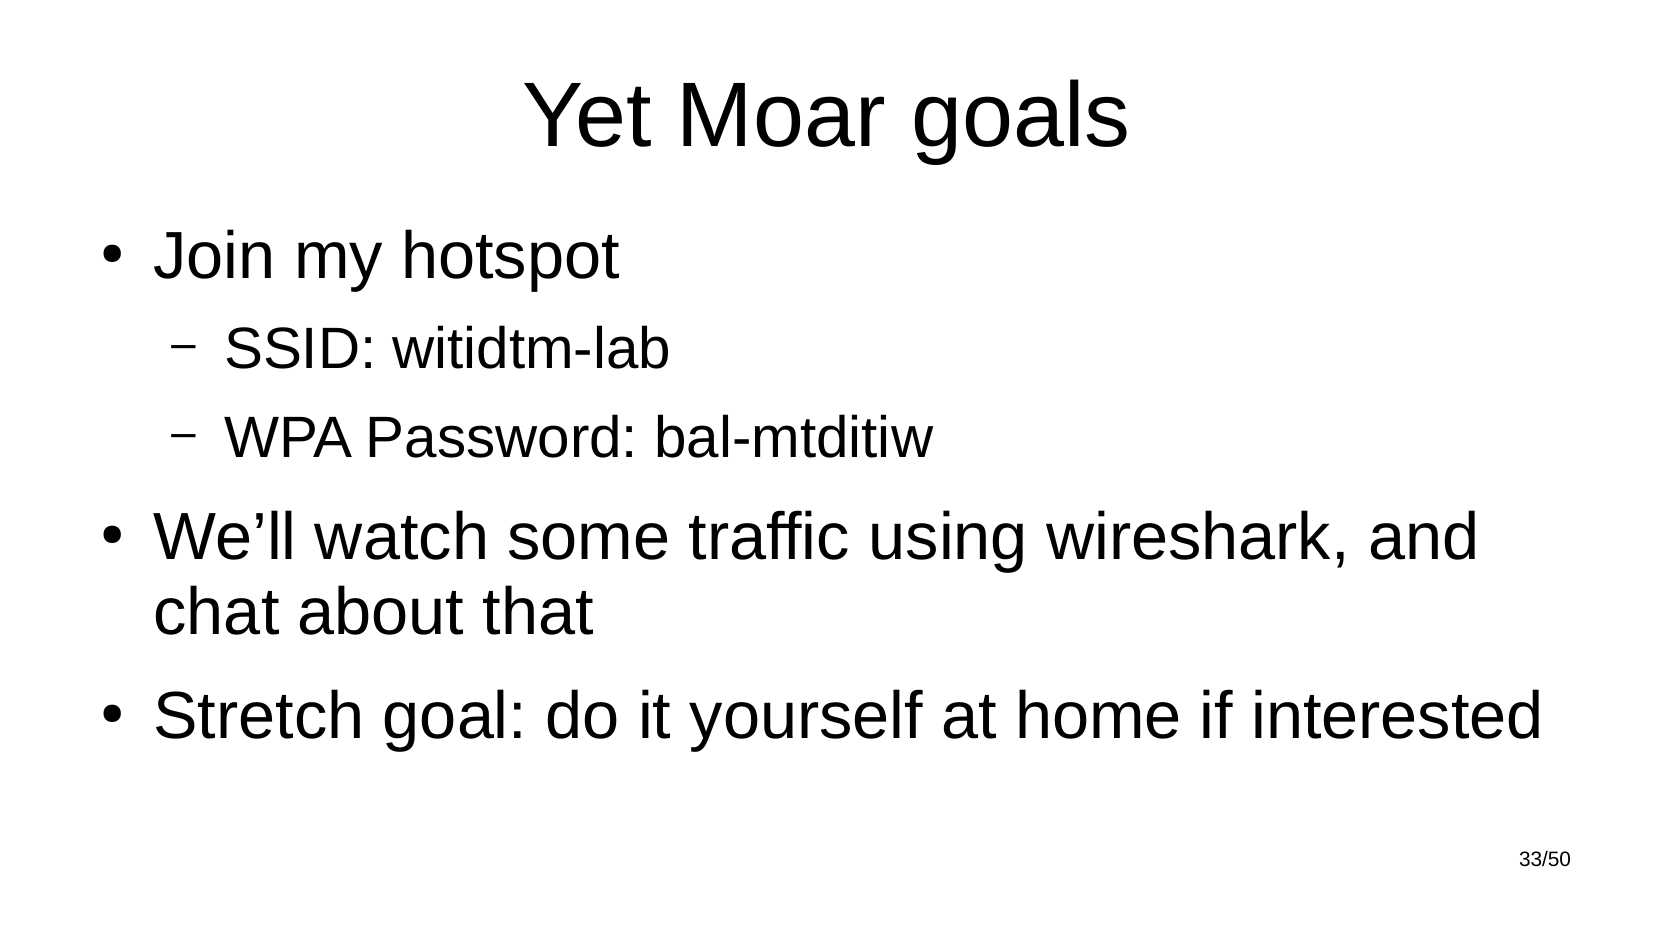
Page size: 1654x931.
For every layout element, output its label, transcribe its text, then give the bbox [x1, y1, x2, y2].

title Yet Moar goals [82, 37, 1571, 193]
list Join my hotspot SSID: witidtm-lab WPA Password: bal-mtditiw We’ll watch some traffic using wireshark, and chat about that Stretch goal: do it yourself at home if interested [82, 217, 1571, 758]
